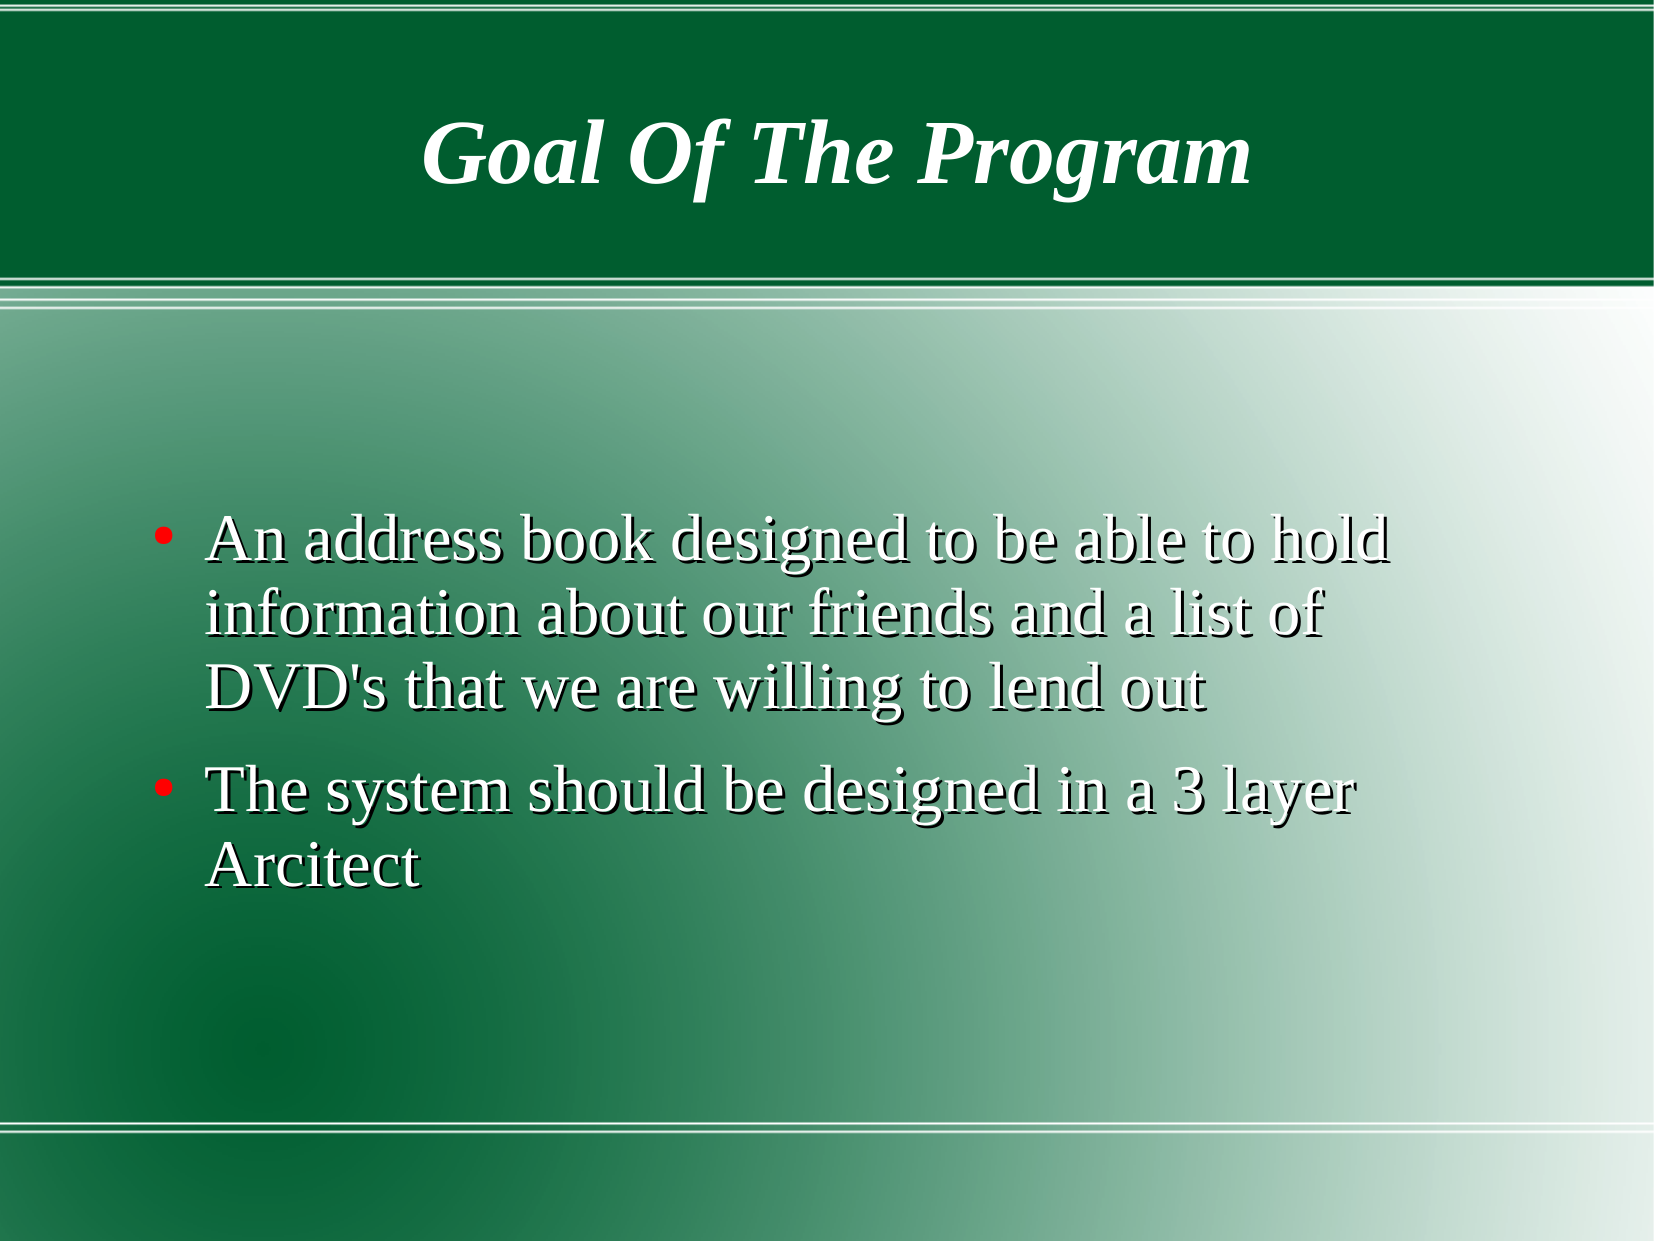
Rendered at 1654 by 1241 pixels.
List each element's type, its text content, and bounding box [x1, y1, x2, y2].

list An address book designed to be able to hold information about our friends and a list of DVD's that we are willing to lend out The system should be designed in a 3 layer Arcitect [134, 500, 1516, 946]
picture [0, 0, 1654, 1241]
title Goal Of The Program [82, 49, 1571, 257]
